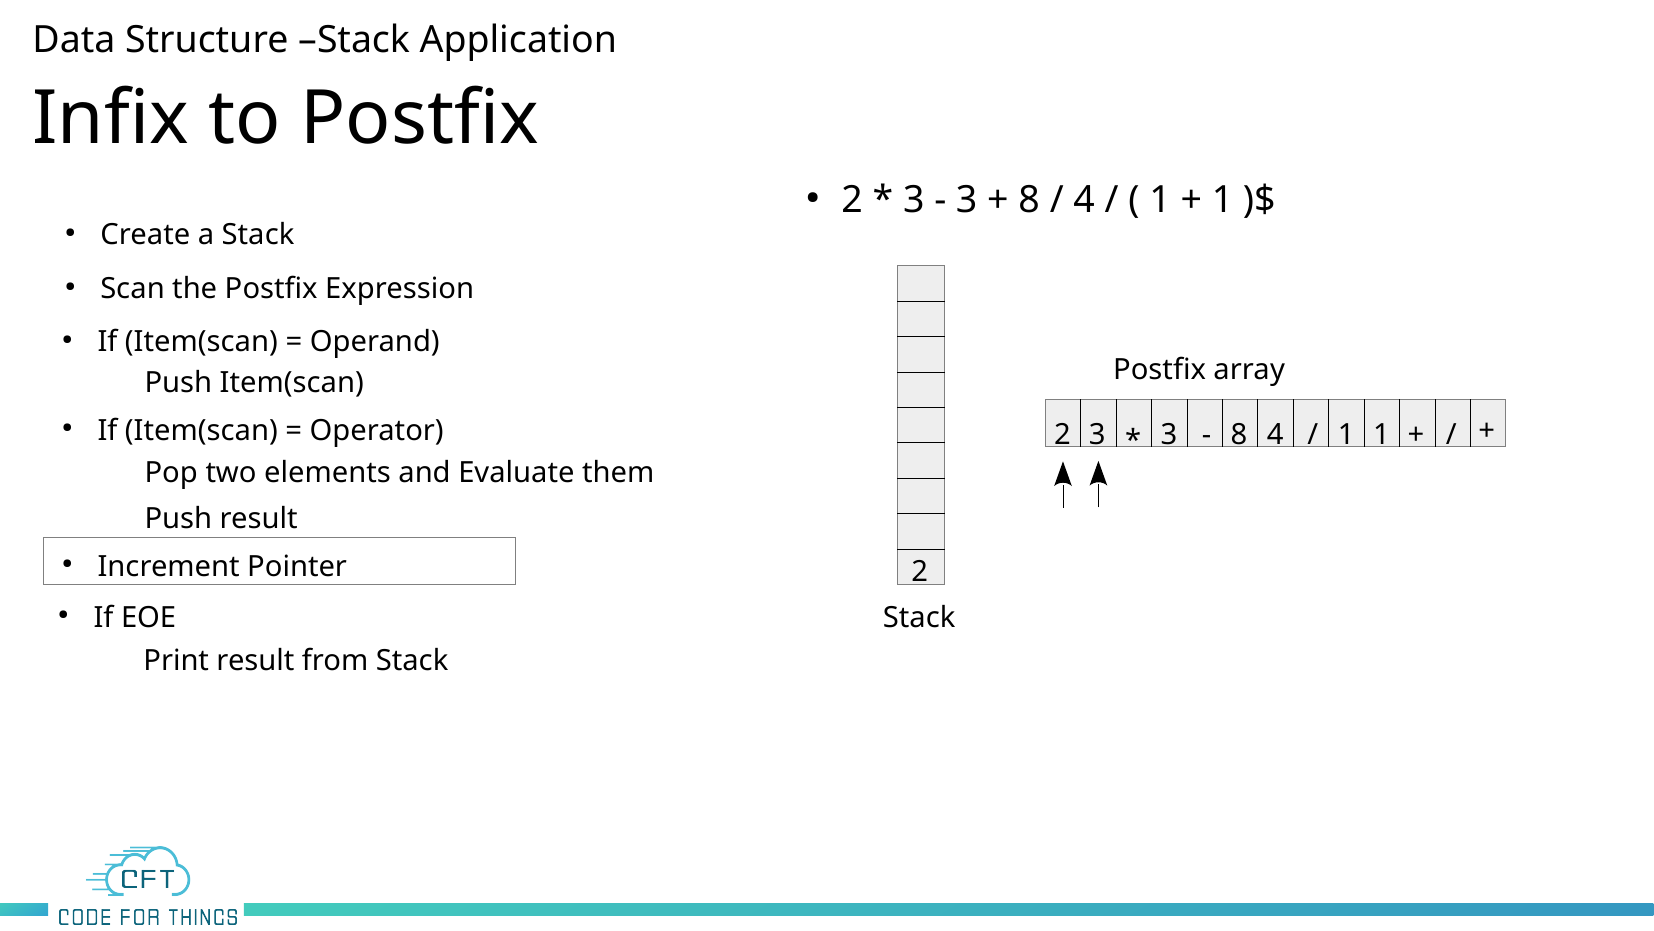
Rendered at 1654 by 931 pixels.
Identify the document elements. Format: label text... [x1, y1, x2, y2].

text_box [1329, 399, 1364, 405]
text_box [1117, 399, 1151, 411]
text_box [1400, 399, 1435, 405]
text_box 2 [1039, 405, 1074, 455]
text_box 1 [1341, 405, 1372, 455]
text_box If (Item(scan) = Operator) [47, 401, 496, 461]
text_box Postfix array [1098, 340, 1312, 390]
text_box [1294, 399, 1328, 405]
text_box [897, 479, 945, 513]
text_box 8 [1236, 405, 1252, 455]
text_box [1223, 399, 1257, 405]
picture [59, 846, 237, 925]
text_box [1258, 399, 1293, 405]
title Data Structure –Stack Application Infix to Postfix [32, 12, 1536, 166]
text_box [1081, 399, 1116, 405]
text_box [43, 537, 47, 585]
text_box [897, 337, 945, 372]
text_box [1436, 399, 1470, 405]
text_box Push result [94, 490, 426, 550]
text_box [1152, 399, 1187, 405]
text_box [897, 373, 945, 407]
text_box 3 [1074, 405, 1123, 455]
text_box [1188, 399, 1222, 405]
text_box / [1431, 405, 1471, 455]
text_box + [1463, 401, 1518, 451]
text_box If (Item(scan) = Operand) [47, 312, 491, 373]
text_box Print result from Stack [93, 631, 615, 691]
text_box 2 * 3 - 3 + 8 / 4 / ( 1 + 1 )$ [791, 165, 1377, 225]
text_box If EOE [43, 588, 375, 638]
text_box Push Item(scan) [94, 373, 426, 401]
text_box [1045, 399, 1080, 405]
text_box + [1407, 405, 1431, 455]
text_box Pop two elements and Evaluate them [94, 443, 709, 502]
text_box Increment Pointer [47, 537, 621, 597]
text_box Scan the Postfix Expression [50, 259, 537, 319]
text_box Stack [868, 588, 979, 638]
text_box [897, 443, 945, 478]
text_box 2 [896, 543, 945, 593]
text_box - [1187, 405, 1236, 455]
text_box [897, 265, 945, 301]
text_box 1 [1372, 405, 1407, 455]
text_box 3 [1145, 405, 1187, 455]
text_box [897, 302, 945, 336]
text_box / [1292, 405, 1341, 455]
text_box [1365, 399, 1399, 405]
text_box [897, 514, 945, 543]
text_box Create a Stack [50, 206, 355, 266]
text_box [897, 408, 945, 442]
text_box 4 [1252, 405, 1292, 455]
text_box * [1110, 411, 1159, 461]
